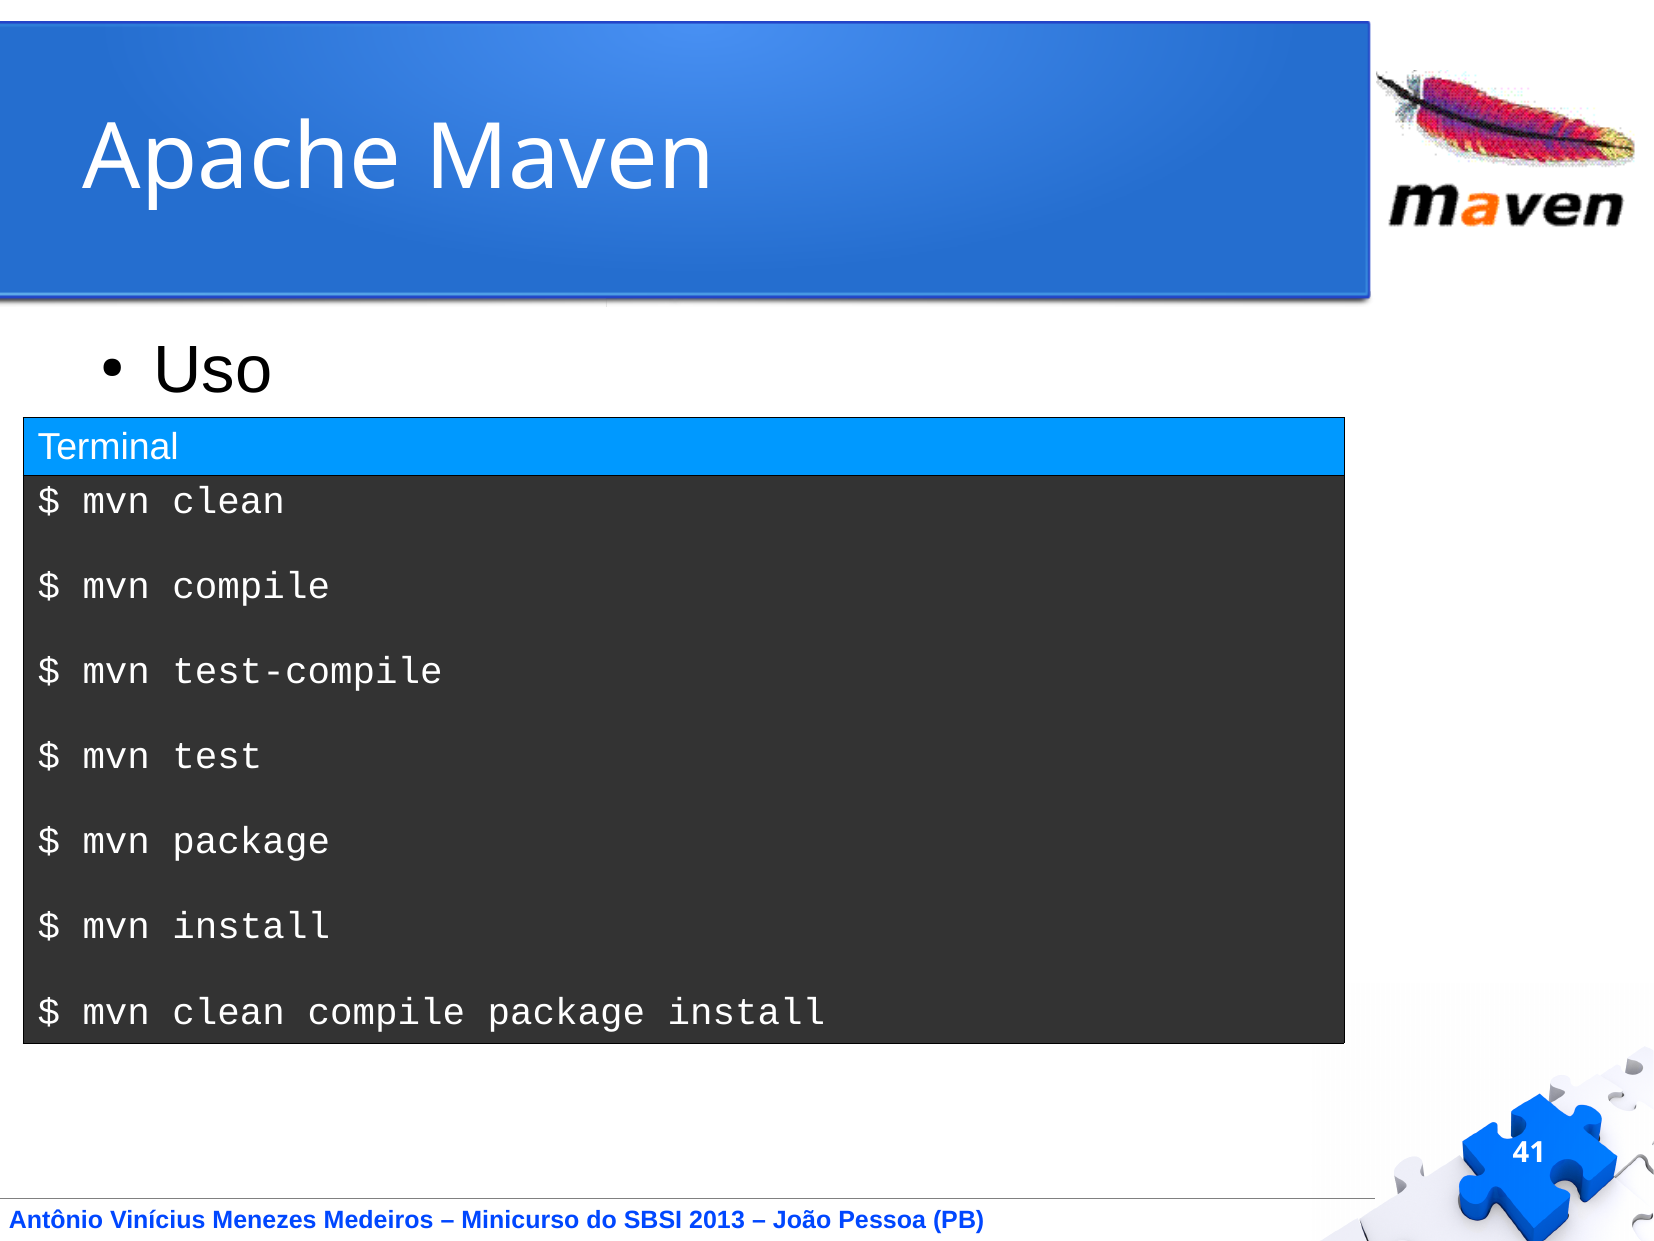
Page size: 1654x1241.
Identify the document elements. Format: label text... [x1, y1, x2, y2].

table_cell $ mvn clean $ mvn compile $ mvn test-compile $ mvn test $ mvn package $ mvn install $ mvn clean compile package install [24, 476, 1344, 1043]
picture [1311, 983, 1654, 1241]
list Uso [82, 332, 1356, 1052]
title Apache Maven [82, 49, 1323, 257]
table_header Terminal [24, 418, 1344, 475]
picture [1376, 70, 1643, 249]
picture [0, 21, 1375, 307]
